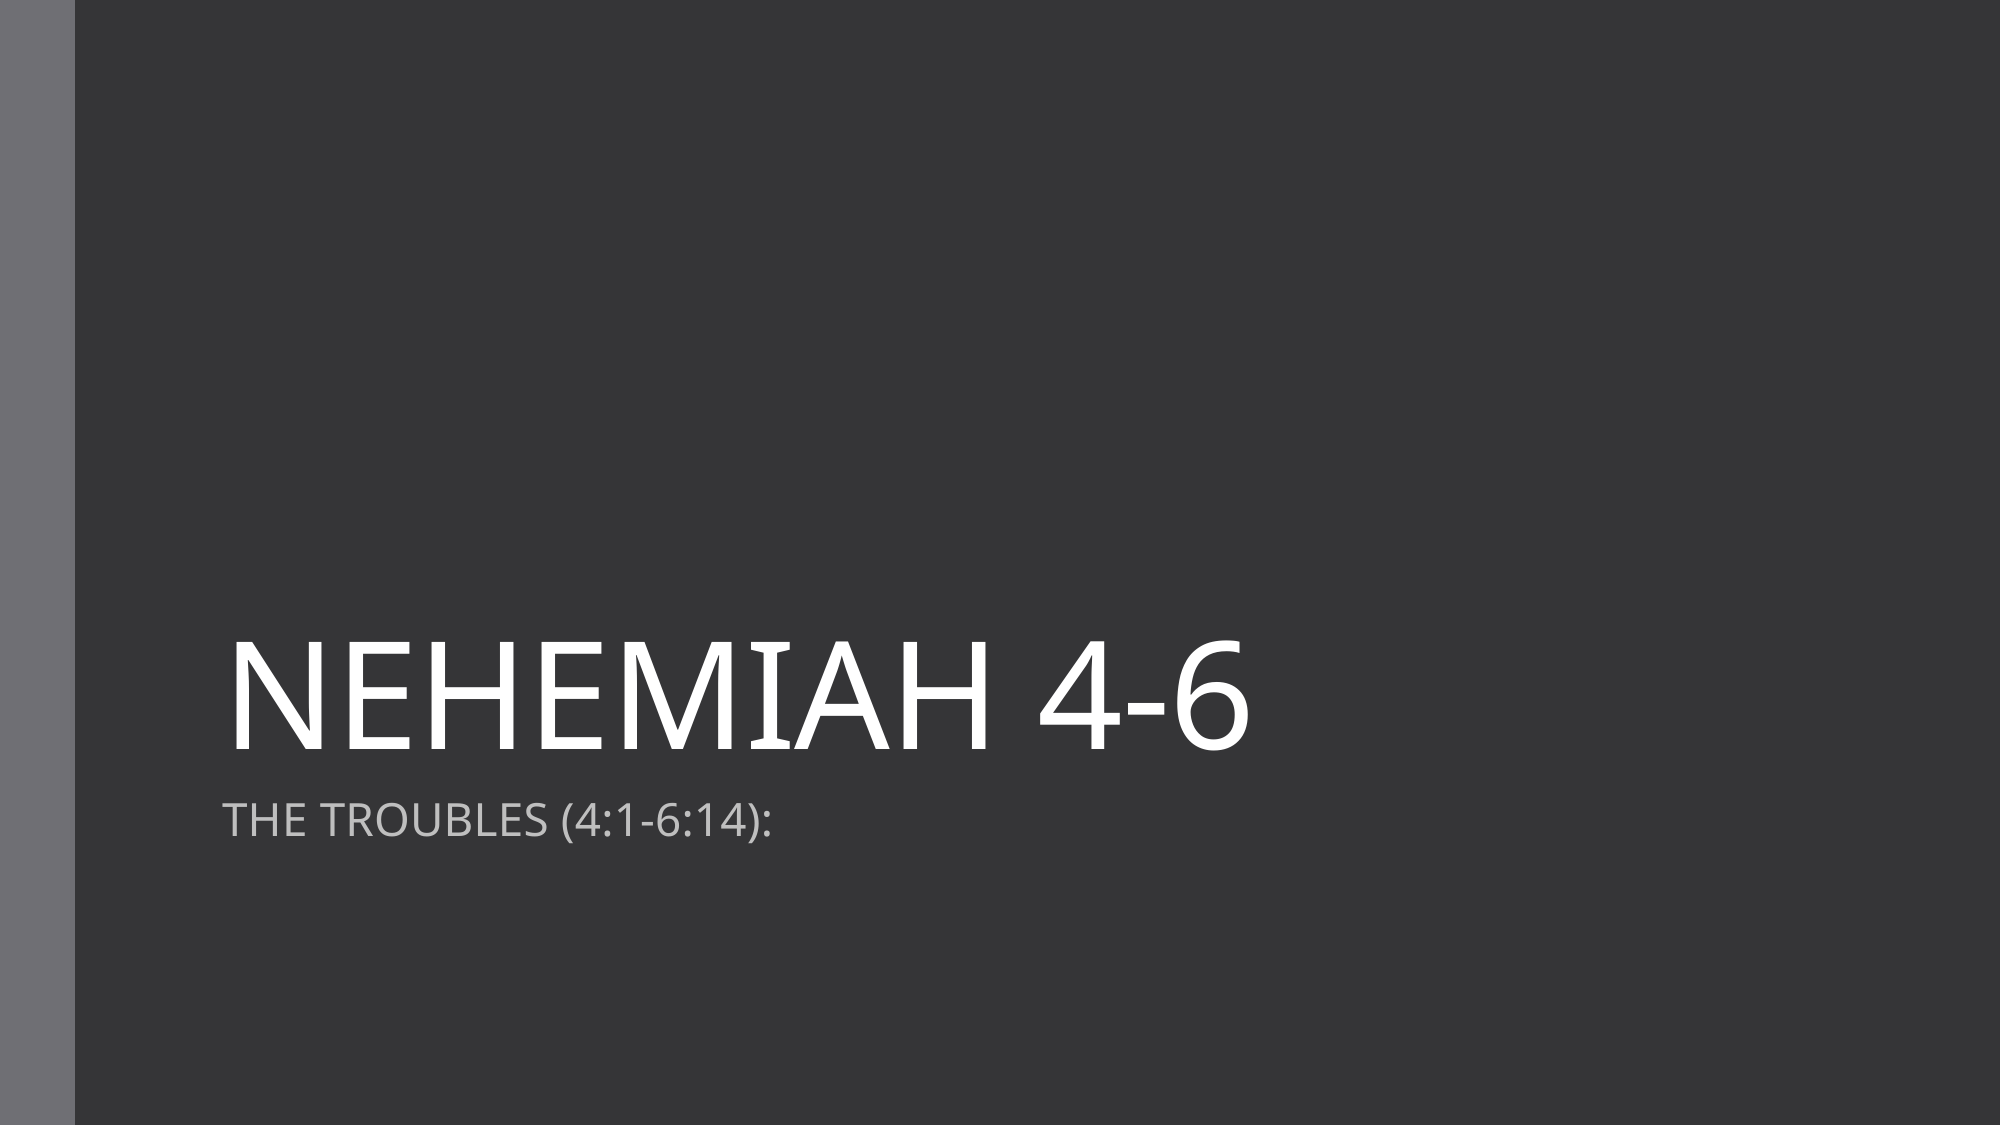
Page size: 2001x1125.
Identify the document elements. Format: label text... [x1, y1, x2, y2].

title NEHEMIAH 4-6 [206, 124, 1752, 787]
subtitle THE TROUBLES (4:1-6:14): [206, 787, 1752, 1066]
